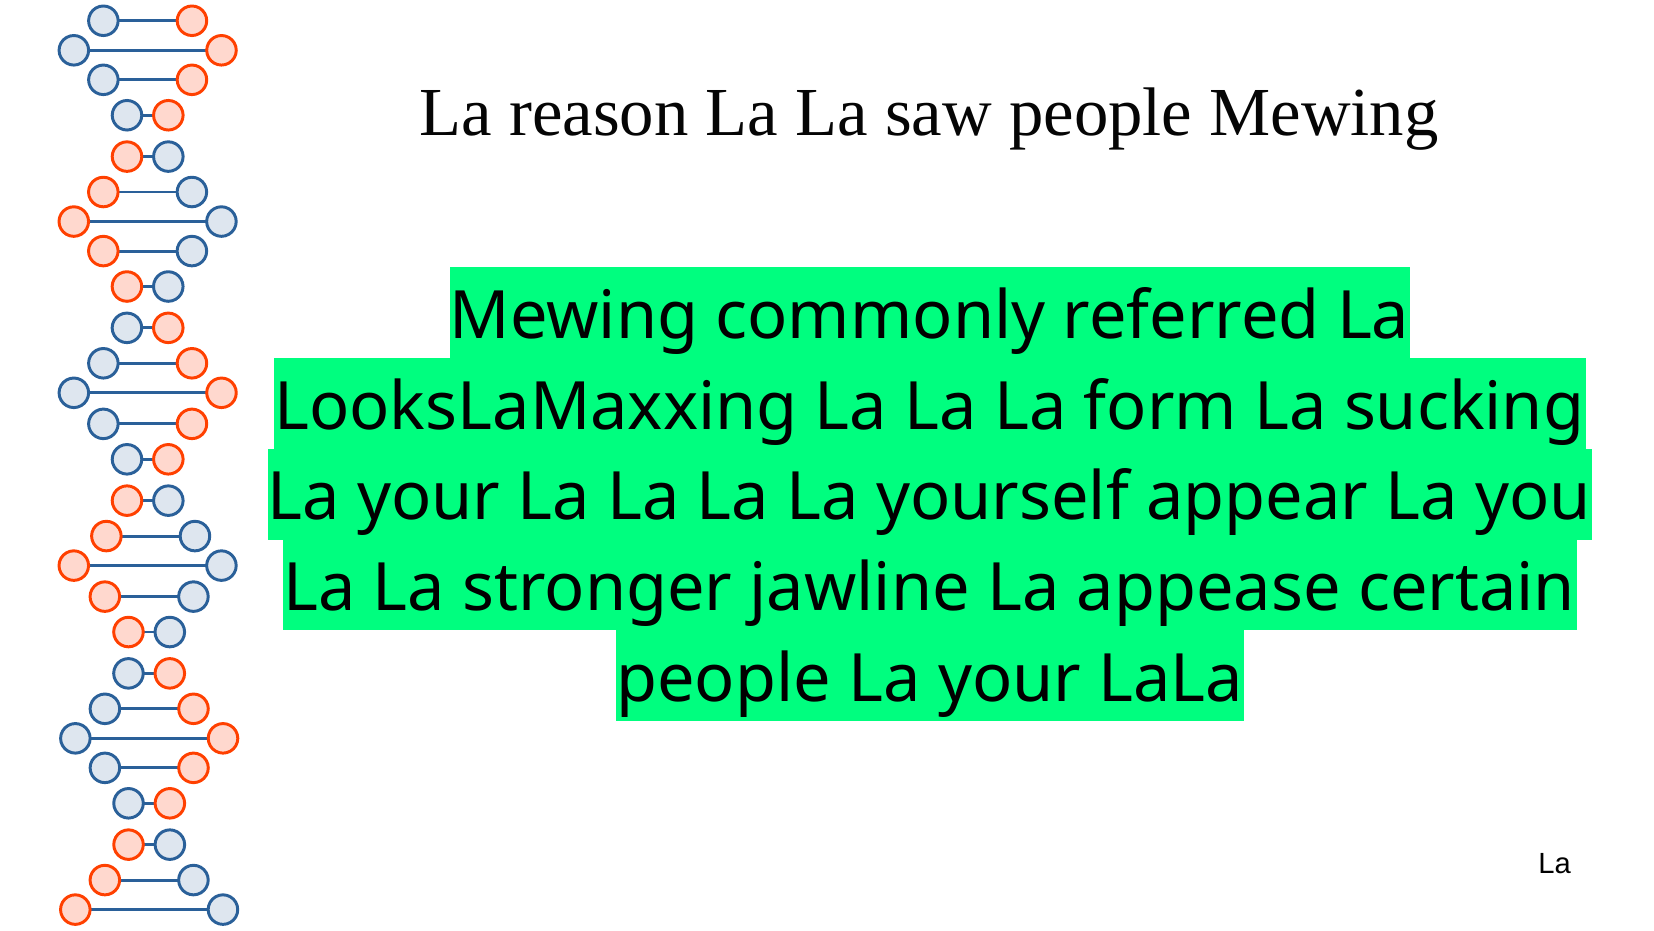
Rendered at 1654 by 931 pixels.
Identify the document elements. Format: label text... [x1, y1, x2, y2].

title La reason La La saw people Mewing [265, 35, 1595, 189]
subtitle Mewing commonly referred La LooksLaMaxxing La La La form La sucking La your La La La La yourself appear La you La La stronger jawline La appease certain people La your LaLa [265, 224, 1595, 764]
